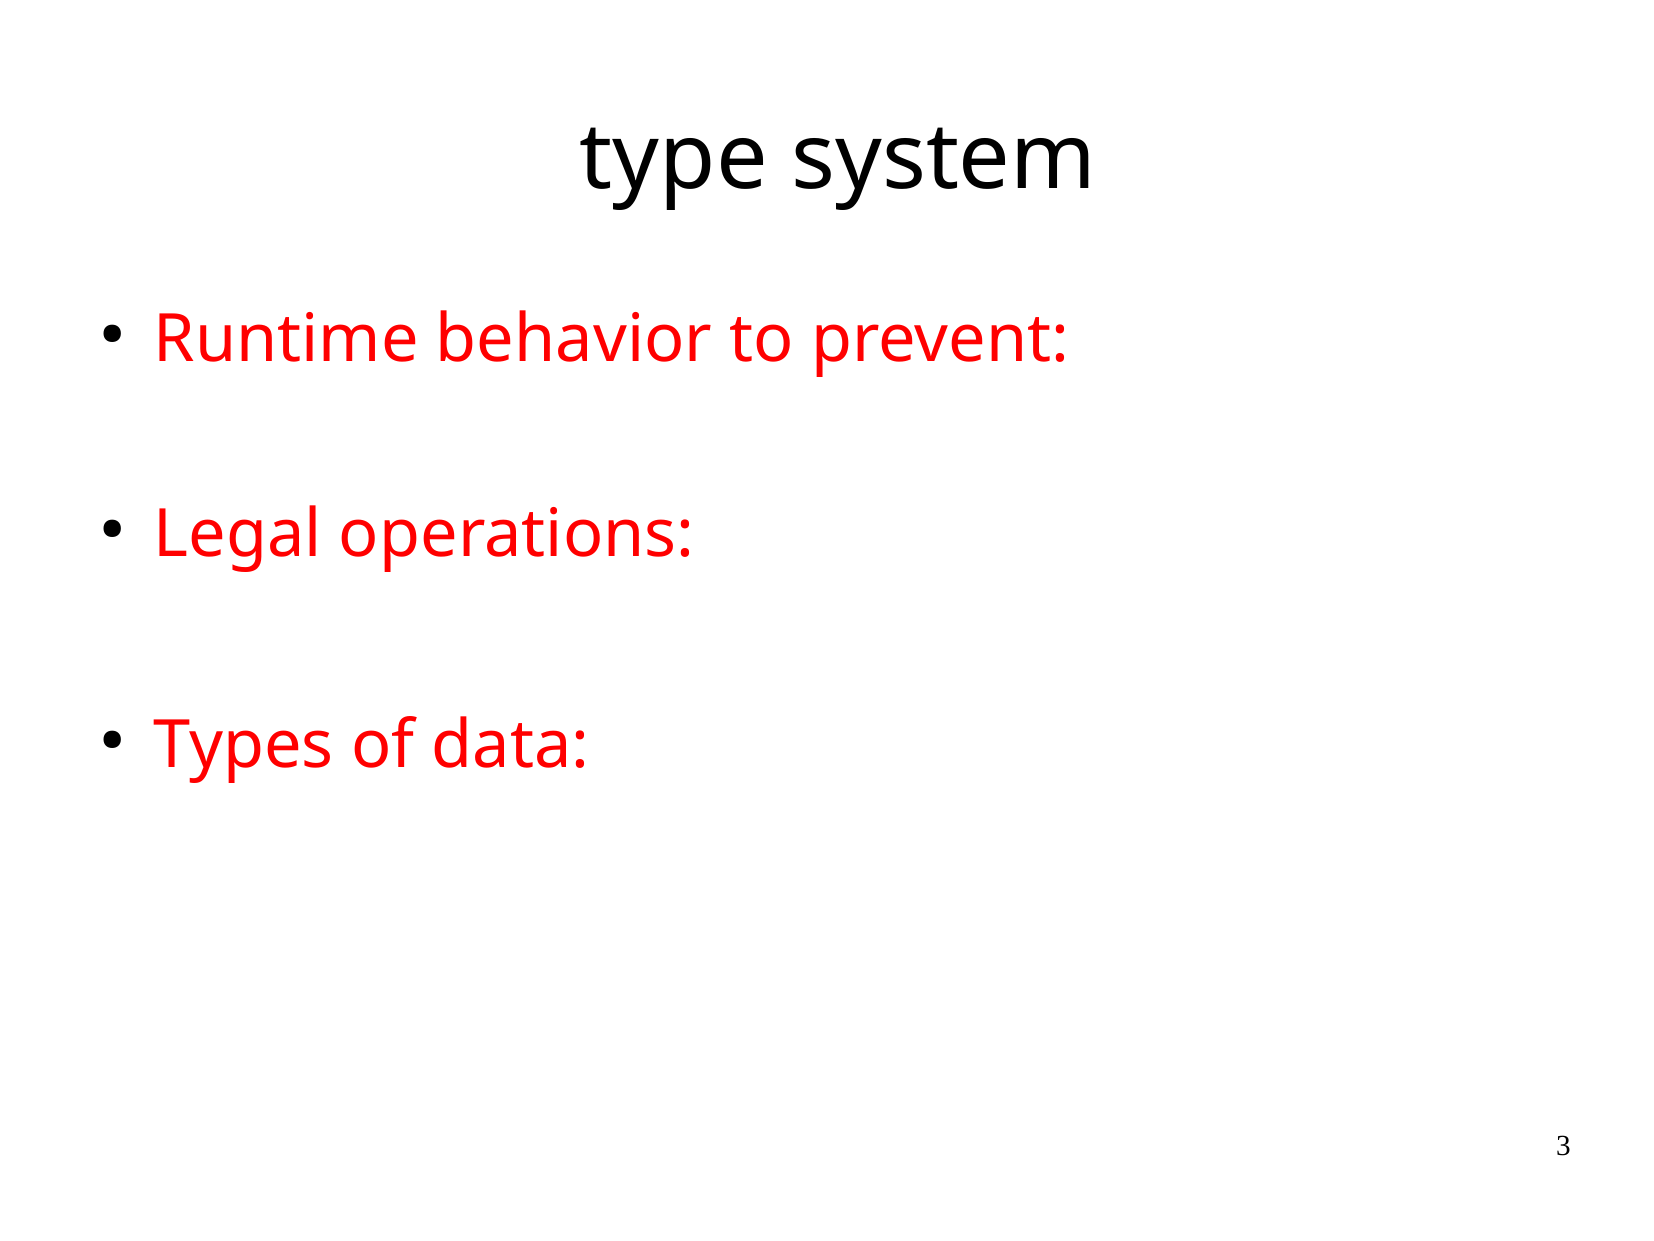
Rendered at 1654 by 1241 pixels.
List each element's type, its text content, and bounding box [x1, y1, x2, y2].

list Runtime behavior to prevent: Legal operations: Types of data: [82, 290, 1613, 1109]
title type system [82, 49, 1571, 257]
